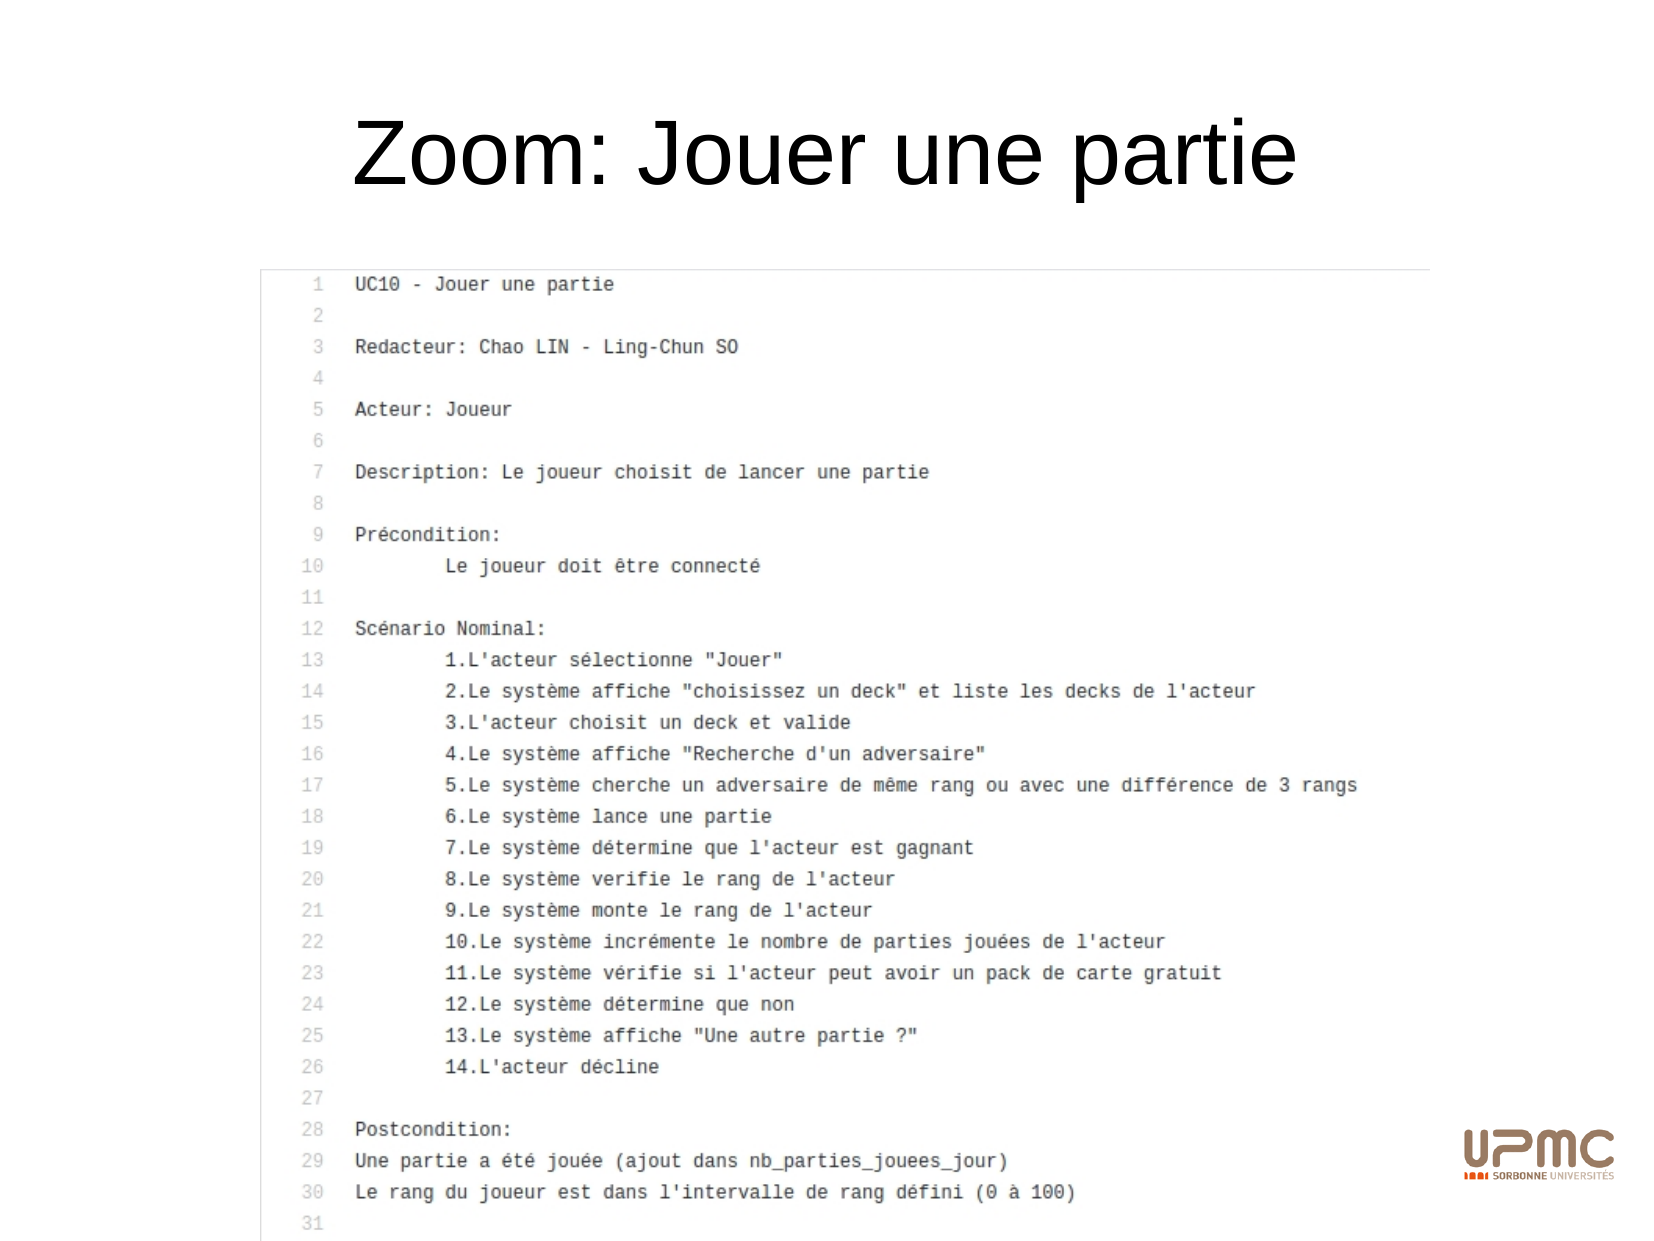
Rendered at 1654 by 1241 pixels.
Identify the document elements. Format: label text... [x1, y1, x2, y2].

title Zoom: Jouer une partie [82, 49, 1571, 257]
picture [1464, 1104, 1614, 1205]
picture [260, 269, 1430, 1241]
